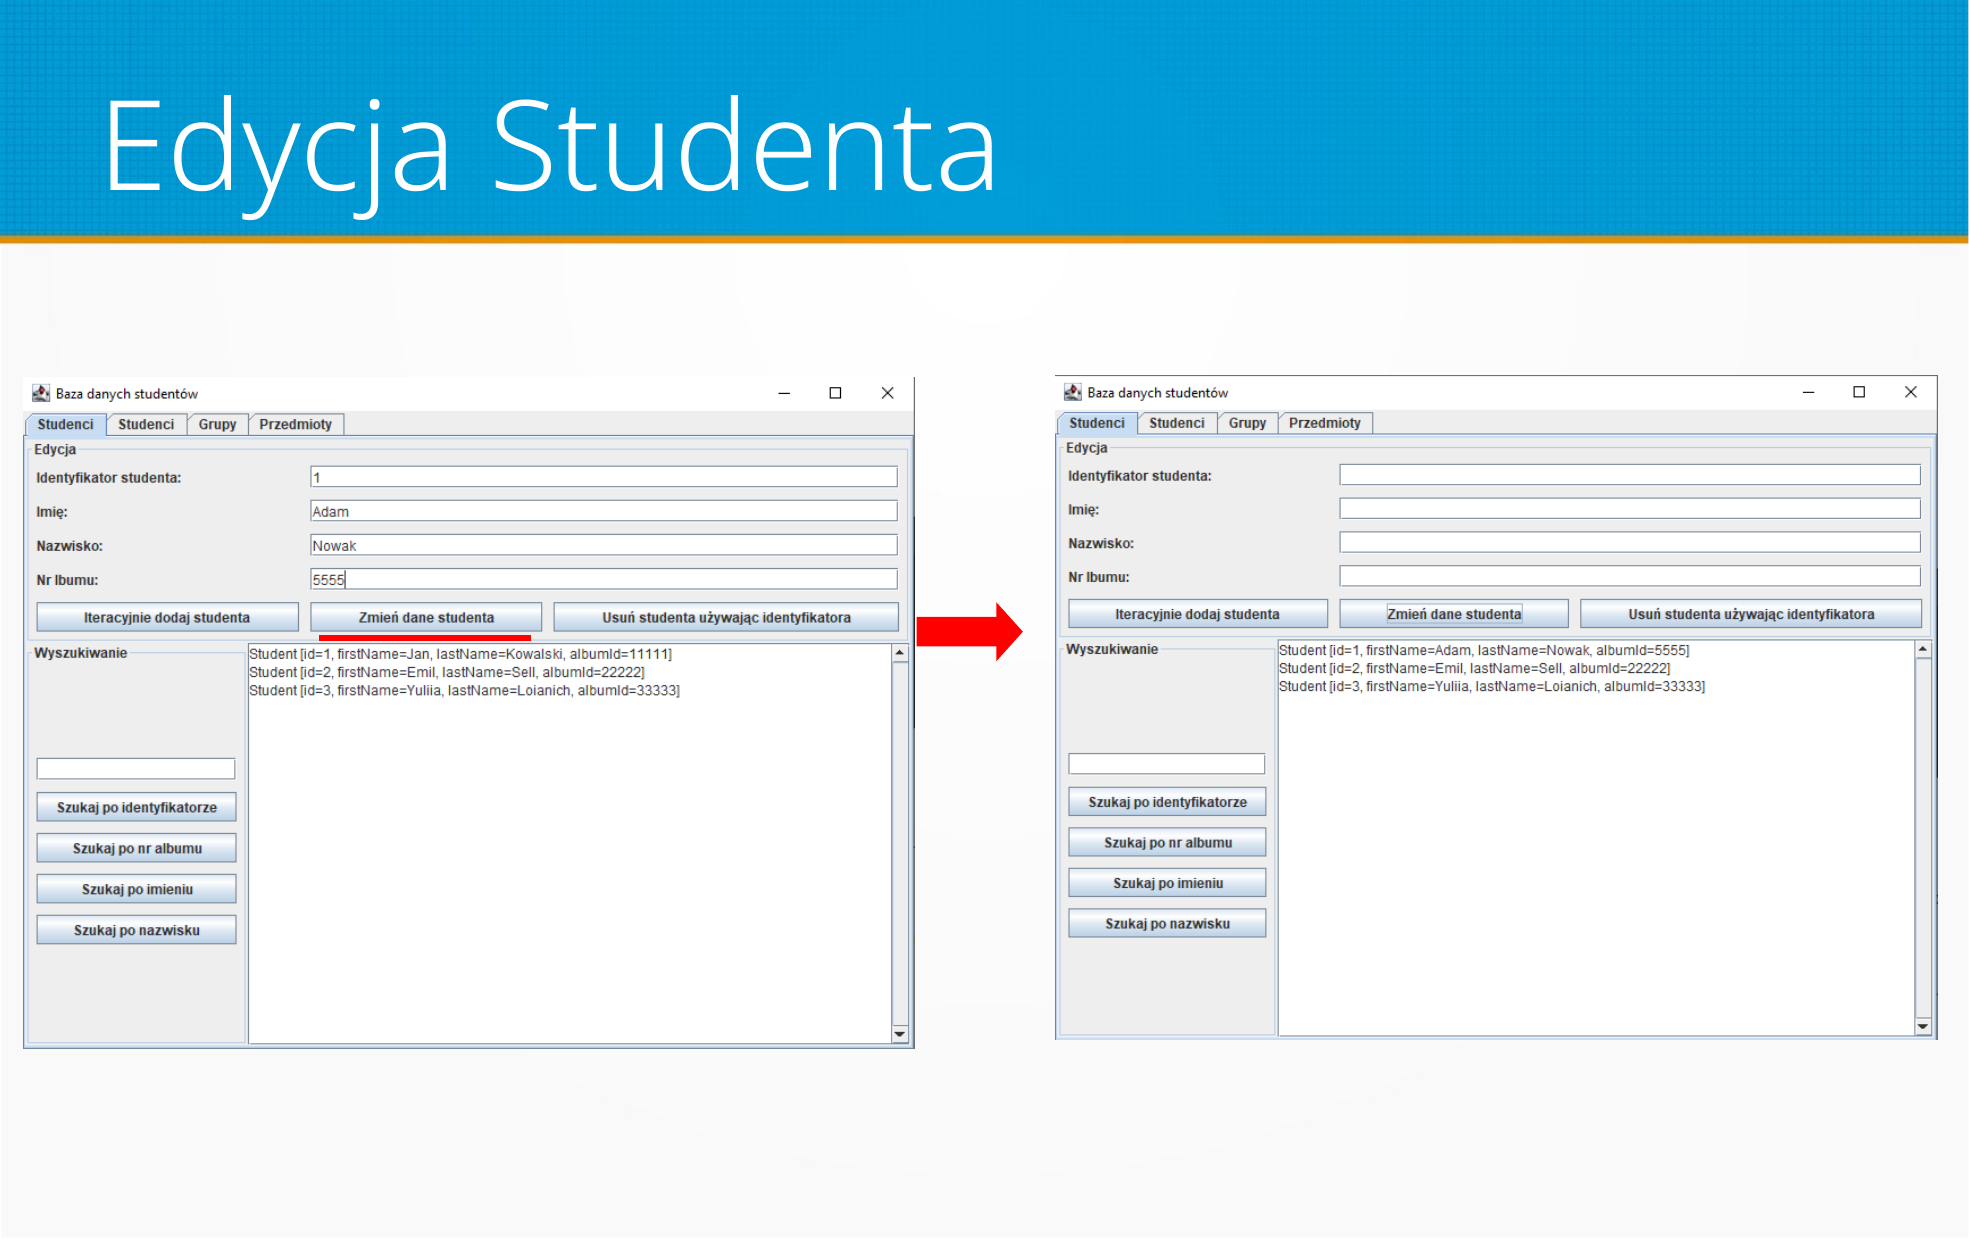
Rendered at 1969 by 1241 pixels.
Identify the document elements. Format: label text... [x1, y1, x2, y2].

picture [0, 233, 1969, 1241]
title Edycja Studenta [98, 19, 1870, 227]
text_box [916, 602, 1023, 662]
